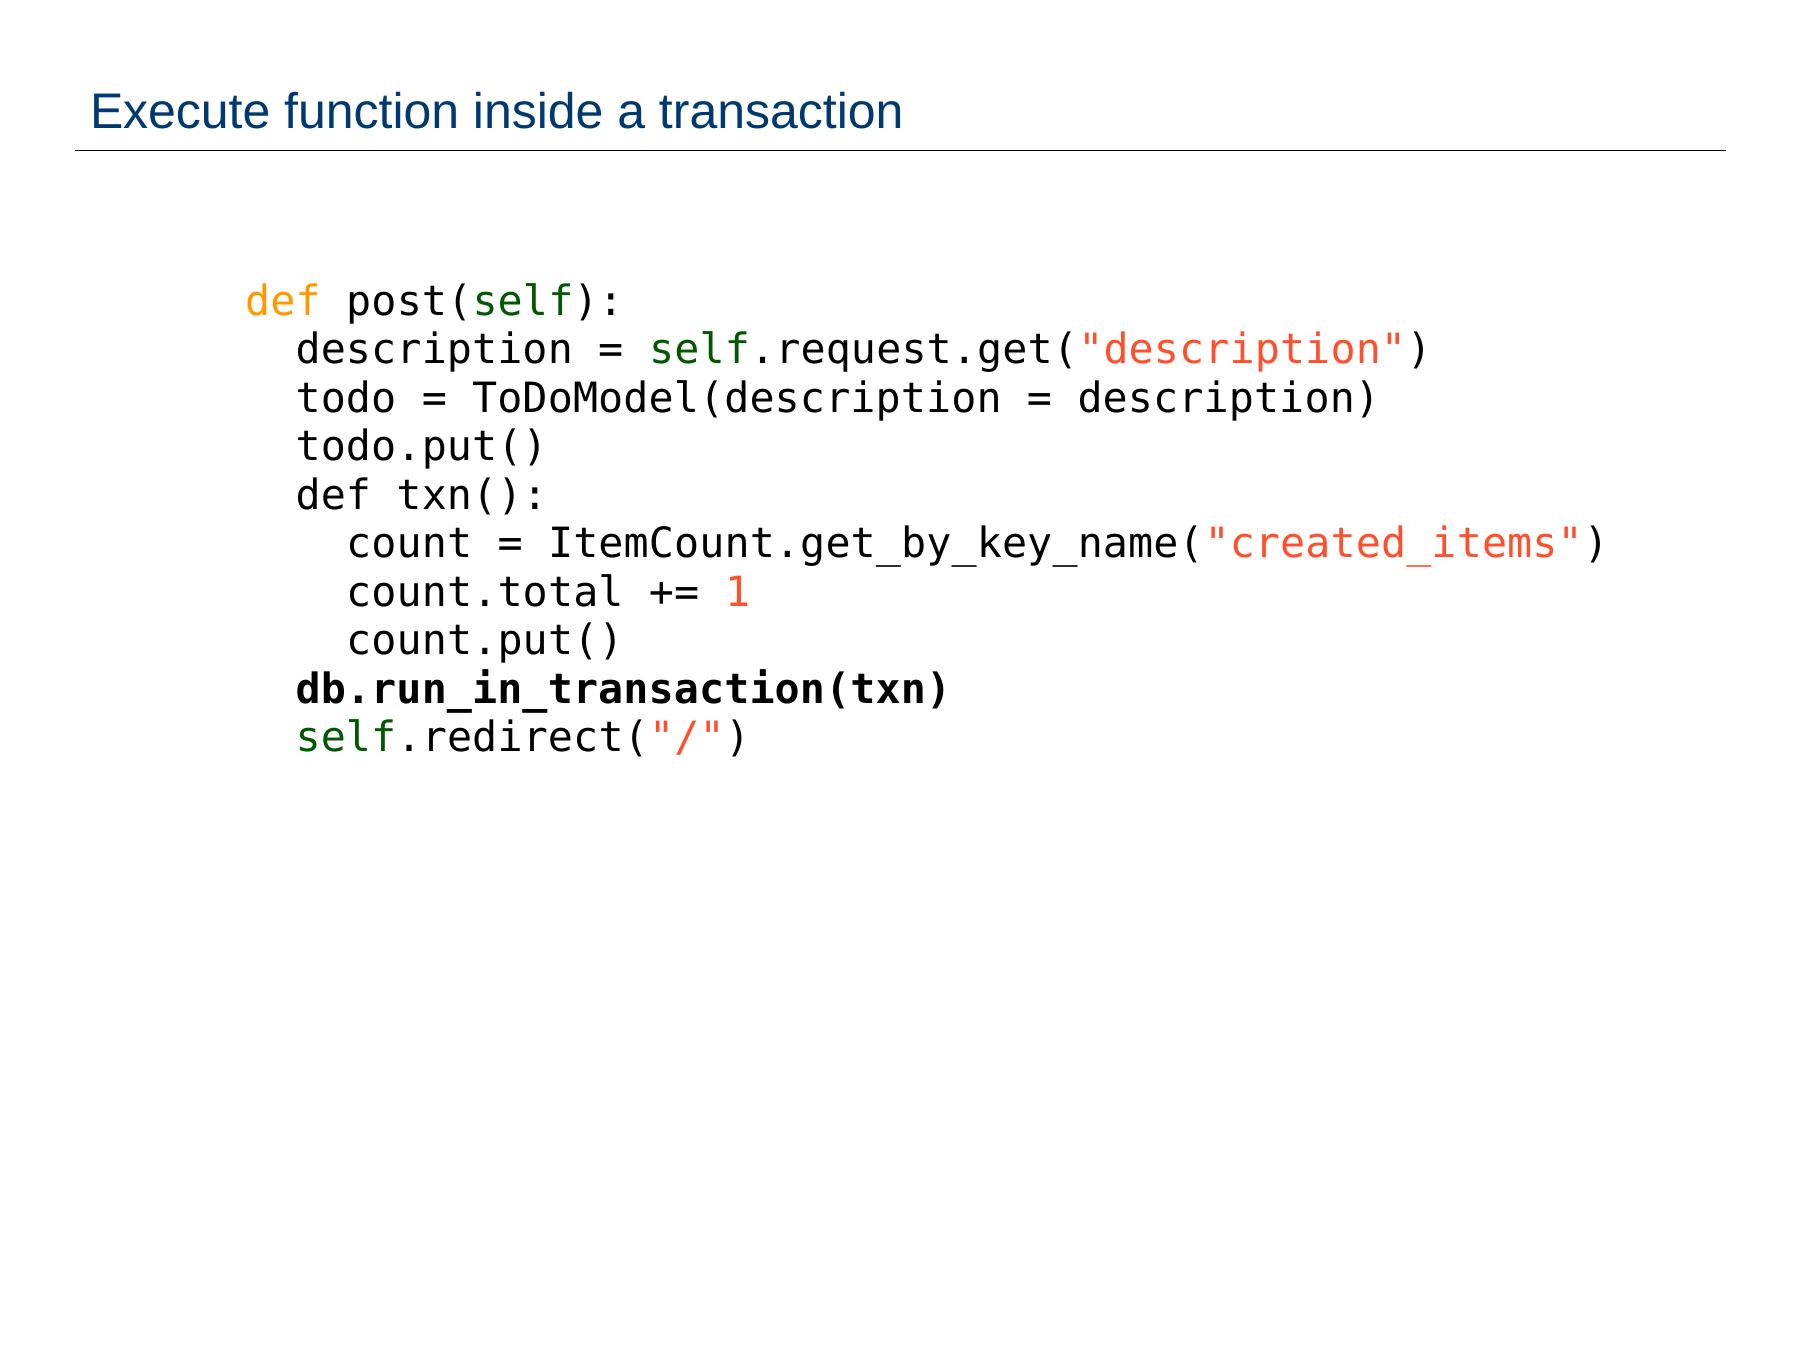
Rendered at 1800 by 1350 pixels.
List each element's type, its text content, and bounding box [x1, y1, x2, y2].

text_box def post(self): description = self.request.get("description") todo = ToDoModel(description = description) todo.put() def txn(): count = ItemCount.get_by_key_name("created_items") count.total += 1 count.put() db.run_in_transaction(txn) self.redirect("/") [179, 269, 1800, 1236]
title Execute function inside a transaction [90, 38, 1711, 147]
